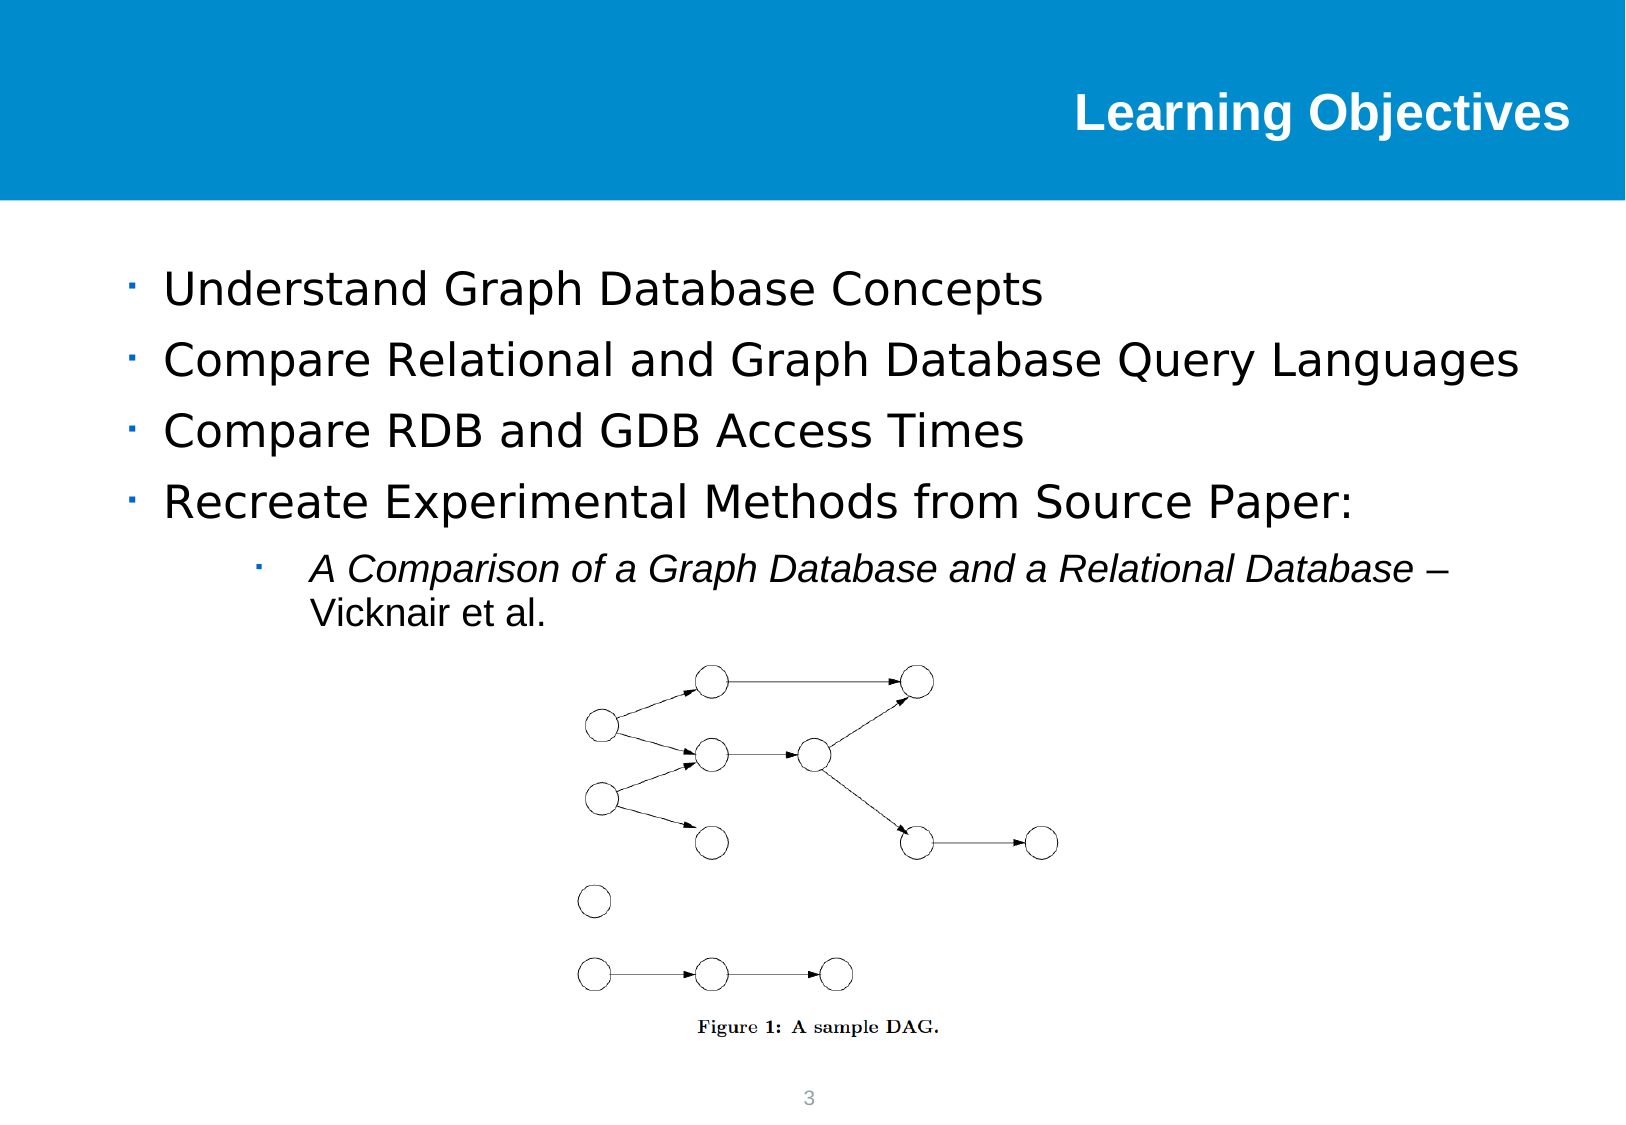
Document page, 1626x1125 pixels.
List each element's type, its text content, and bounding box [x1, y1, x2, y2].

picture [543, 649, 1082, 1051]
title Learning Objectives [121, 37, 1573, 188]
list Understand Graph Database Concepts Compare Relational and Graph Database Query Languages Compare RDB and GDB Access Times Recreate Experimental Methods from Source Paper: A Comparison of a Graph Database and a Relational Database – Vicknair et al. [87, 262, 1538, 697]
